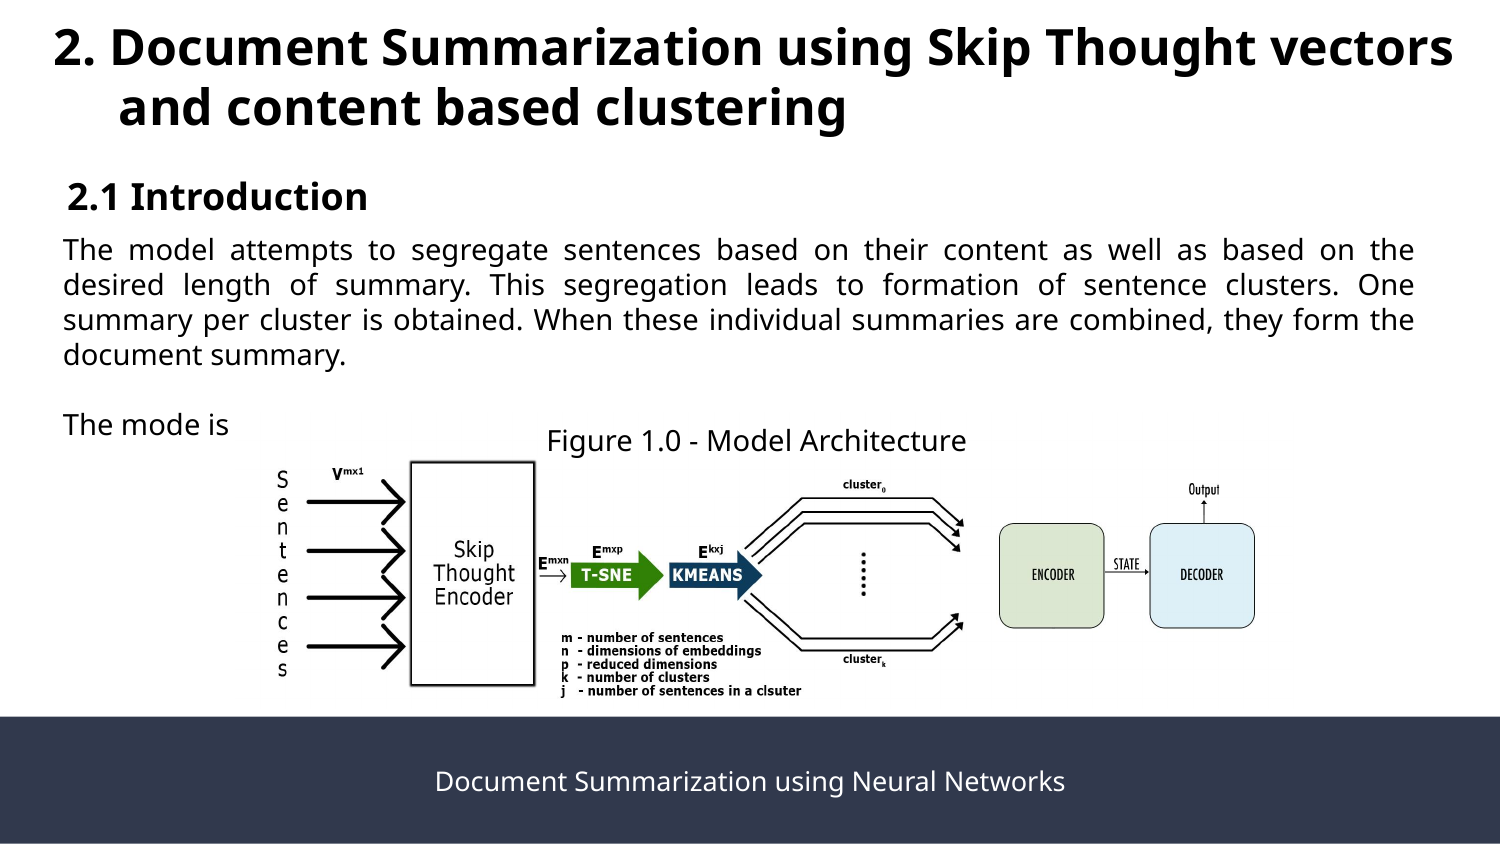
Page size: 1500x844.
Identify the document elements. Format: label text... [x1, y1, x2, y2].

list Document Summarization using Neural Networks [0, 717, 1500, 844]
text_box 2.1 Introduction [52, 158, 1438, 234]
text_box Figure 1.0 - Model Architecture [531, 407, 1025, 458]
picture [235, 412, 1294, 709]
text_box The model attempts to segregate sentences based on their content as well as based on the desired length of summary. This segregation leads to formation of sentence clusters. One summary per cluster is obtained. When these individual summaries are combined, they form the document summary. The mode is as follows [47, 216, 1432, 413]
text_box 2. Document Summarization using Skip Thought vectors and content based clustering [0, 0, 1500, 148]
